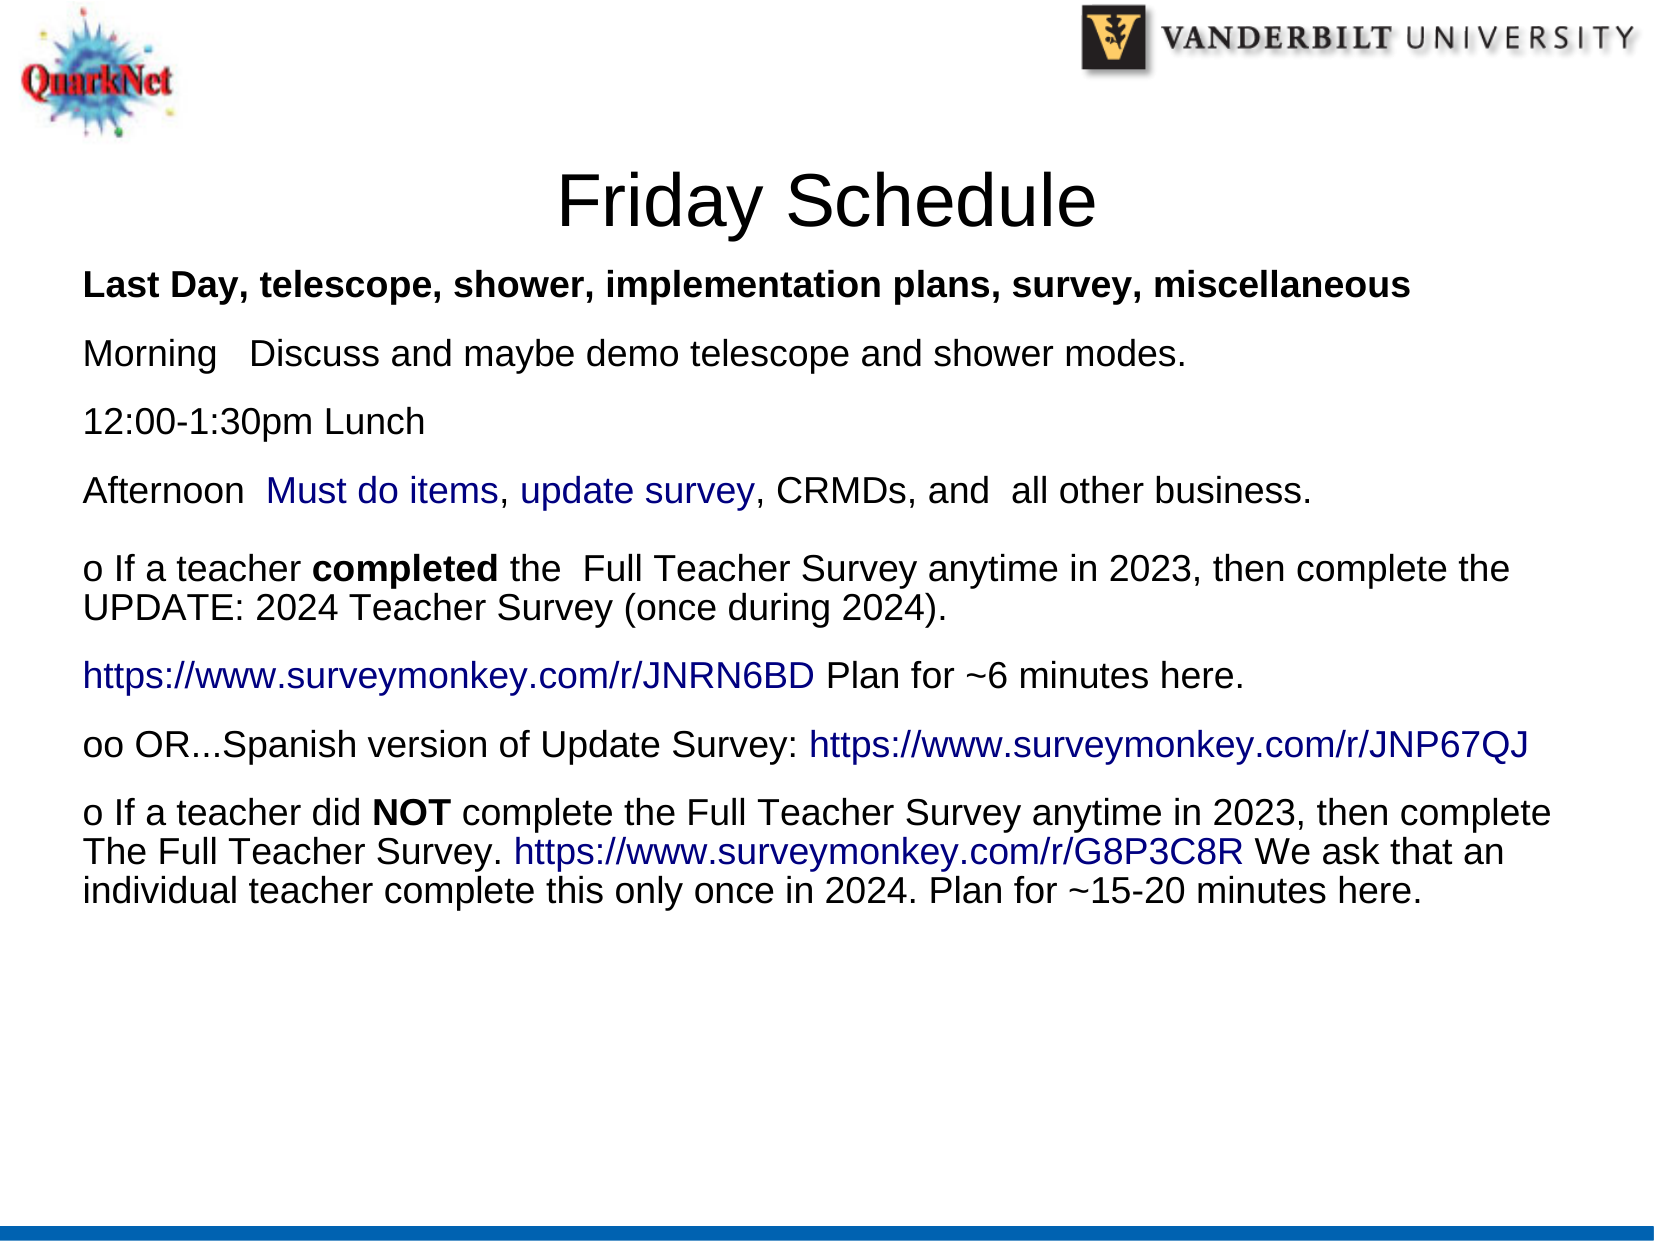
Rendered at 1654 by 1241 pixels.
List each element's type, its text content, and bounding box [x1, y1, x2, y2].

list Last Day, telescope, shower, implementation plans, survey, miscellaneous Morning Discuss and maybe demo telescope and shower modes. 12:00-1:30pm Lunch Afternoon Must do items, update survey, CRMDs, and all other business. o If a teacher completed the Full Teacher Survey anytime in 2023, then complete the UPDATE: 2024 Teacher Survey (once during 2024). https://www.surveymonkey.com/r/JNRN6BD Plan for ~6 minutes here. oo OR...Spanish version of Update Survey: https://www.surveymonkey.com/r/JNP67QJ o If a teacher did NOT complete the Full Teacher Survey anytime in 2023, then complete The Full Teacher Survey. https://www.surveymonkey.com/r/G8P3C8R We ask that an individual teacher complete this only once in 2024. Plan for ~15-20 minutes here. [82, 266, 1571, 1036]
picture [1078, 1, 1649, 85]
title Friday Schedule [121, 118, 1534, 266]
picture [4, 1, 188, 152]
